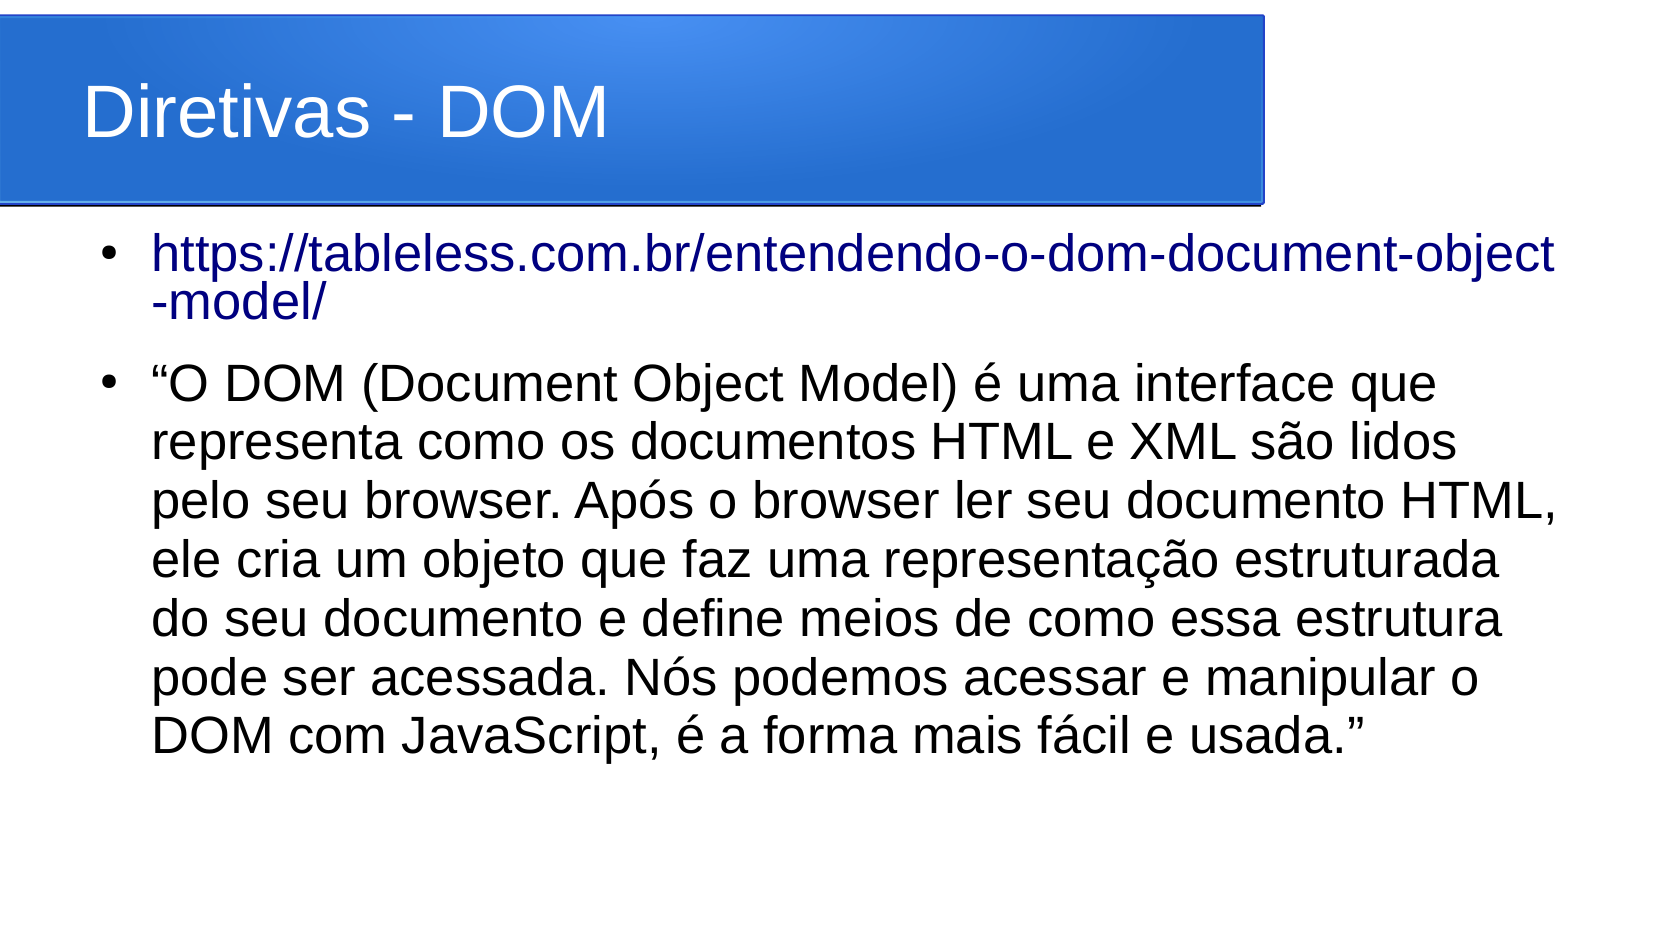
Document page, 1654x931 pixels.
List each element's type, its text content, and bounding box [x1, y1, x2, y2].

title Diretivas - DOM [82, 35, 1235, 189]
list https://tableless.com.br/entendendo-o-dom-document-object-model/ “O DOM (Document Object Model) é uma interface que representa como os documentos HTML e XML são lidos pelo seu browser. Após o browser ler seu documento HTML, ele cria um objeto que faz uma representação estruturada do seu documento e define meios de como essa estrutura pode ser acessada. Nós podemos acessar e manipular o DOM com JavaScript, é a forma mais fácil e usada.” [82, 224, 1571, 764]
